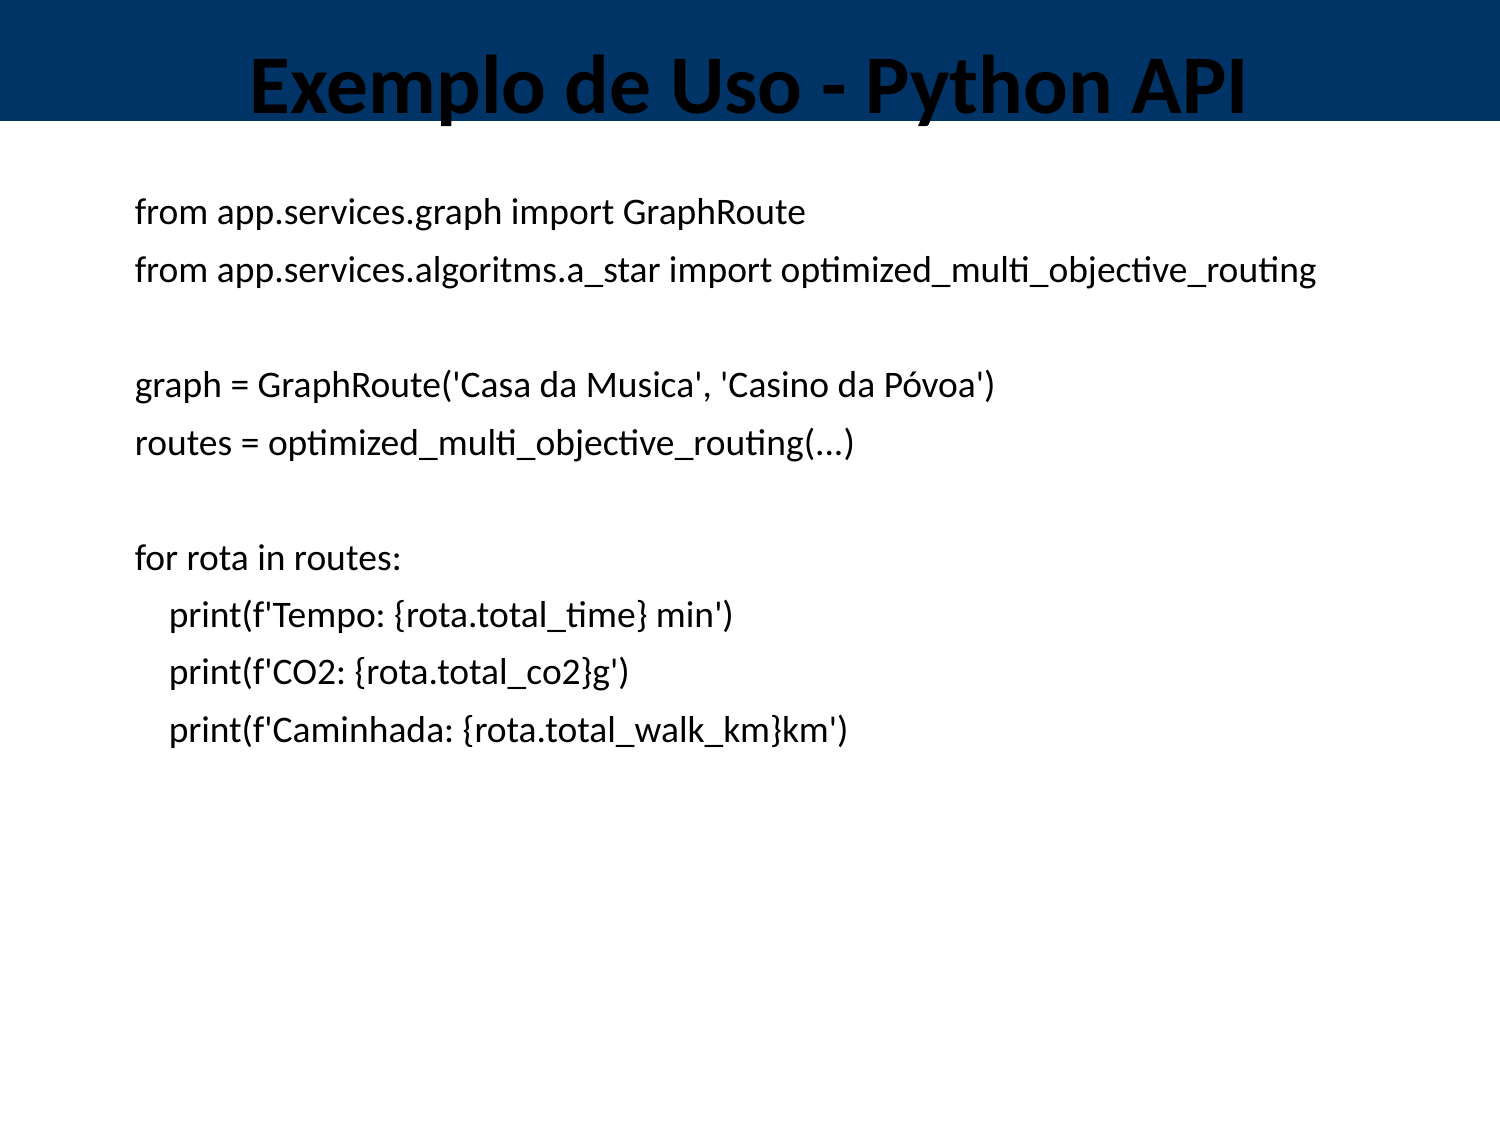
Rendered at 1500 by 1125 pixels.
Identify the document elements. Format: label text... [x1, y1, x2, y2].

text_box [0, 0, 1500, 120]
text_box Exemplo de Uso - Python API [235, 22, 1265, 138]
text_box from app.services.graph import GraphRoute from app.services.algoritms.a_star import optimized_multi_objective_routing graph = GraphRoute('Casa da Musica', 'Casino da Póvoa') routes = optimized_multi_objective_routing(...) for rota in routes: print(f'Tempo: {rota.total_time} min') print(f'CO2: {rota.total_co2}g') print(f'Caminhada: {rota.total_walk_km}km') [119, 179, 1380, 758]
